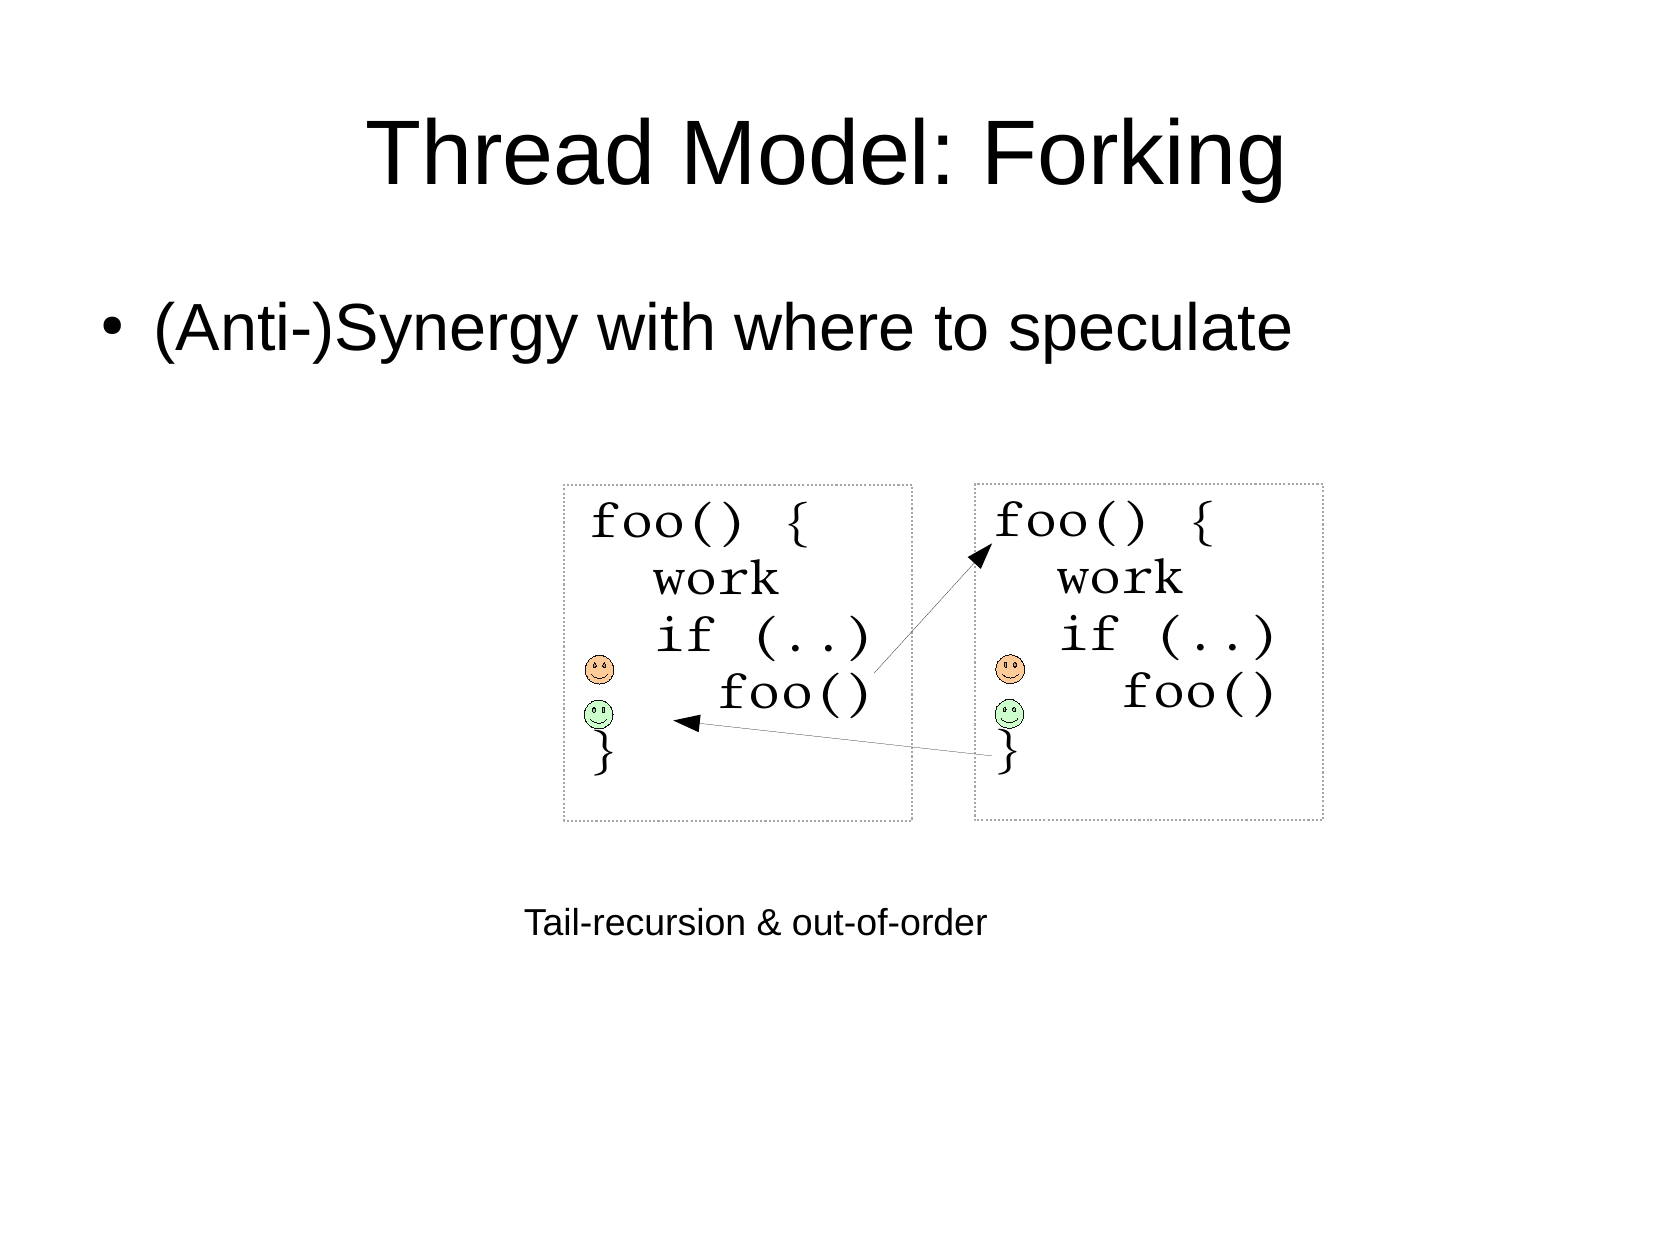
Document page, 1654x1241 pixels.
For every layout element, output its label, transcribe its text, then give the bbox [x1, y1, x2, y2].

list (Anti-)Synergy with where to speculate [82, 290, 1571, 1010]
title Thread Model: Forking [82, 49, 1571, 257]
text_box [585, 655, 614, 685]
text_box [995, 654, 1025, 684]
text_box foo() { work if (..) foo() } [978, 484, 1411, 833]
text_box Tail-recursion & out-of-order [438, 894, 1074, 993]
text_box [584, 700, 614, 729]
text_box foo() { work if (..) foo() } [574, 484, 1007, 834]
text_box [995, 699, 1024, 729]
